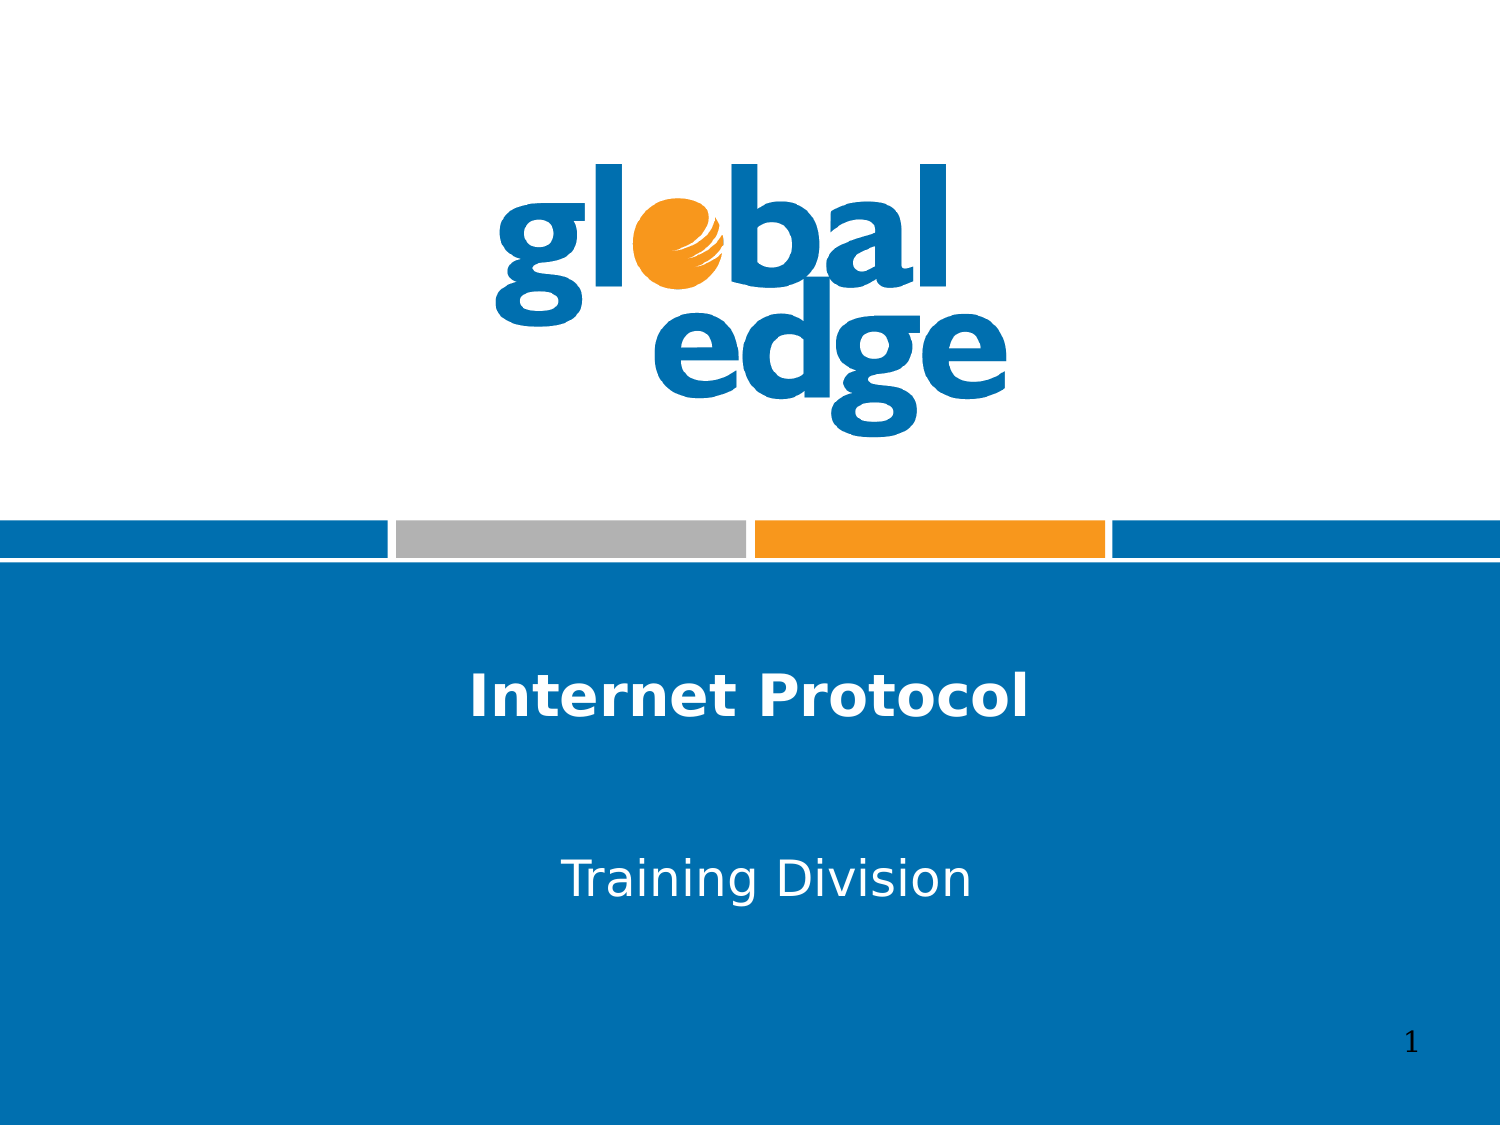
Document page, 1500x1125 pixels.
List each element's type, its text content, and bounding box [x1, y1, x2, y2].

title Internet Protocol [112, 599, 1388, 787]
picture [442, 115, 1055, 486]
subtitle Training Division [225, 838, 1276, 918]
